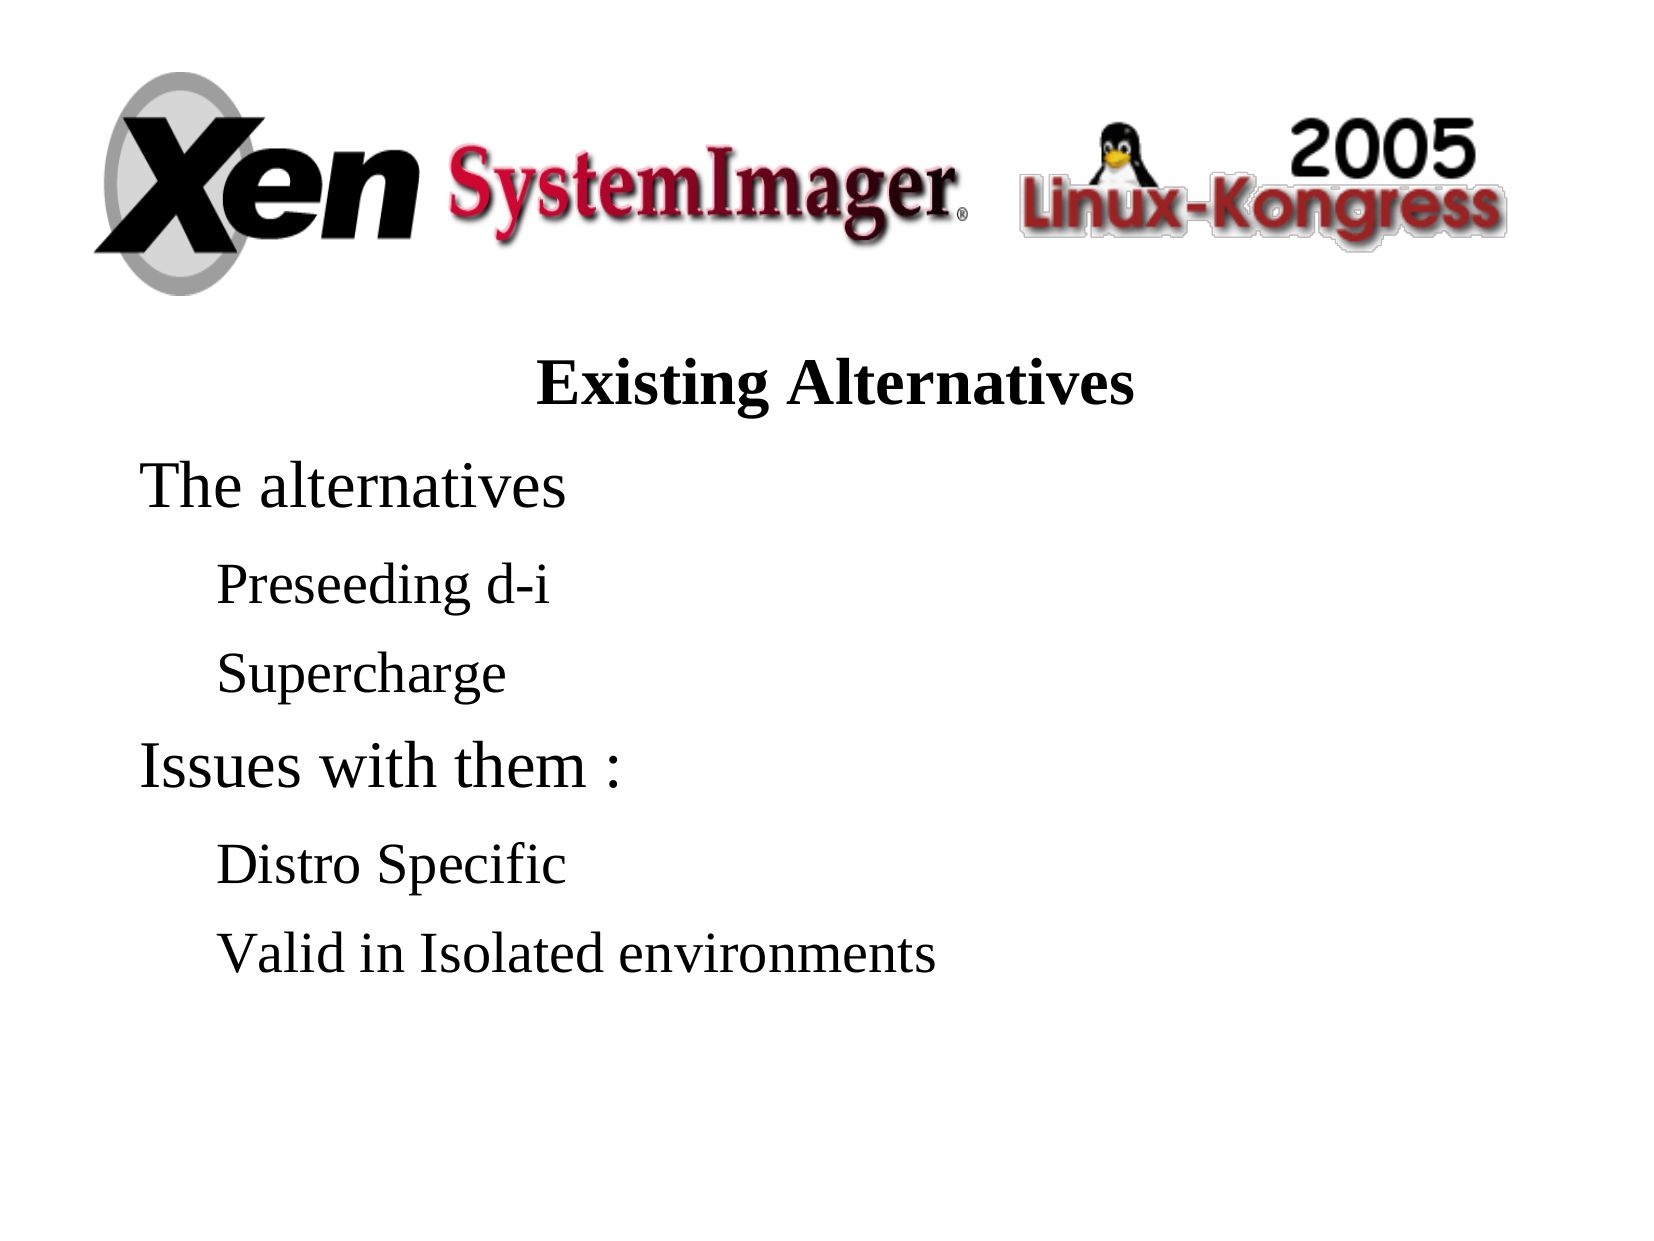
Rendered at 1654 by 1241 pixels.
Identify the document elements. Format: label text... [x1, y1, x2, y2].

list Existing Alternatives The alternatives Preseeding d-i Supercharge Issues with them : Distro Specific Valid in Isolated environments [121, 344, 1534, 1127]
picture [445, 132, 971, 254]
picture [1006, 106, 1524, 265]
picture [93, 72, 420, 296]
